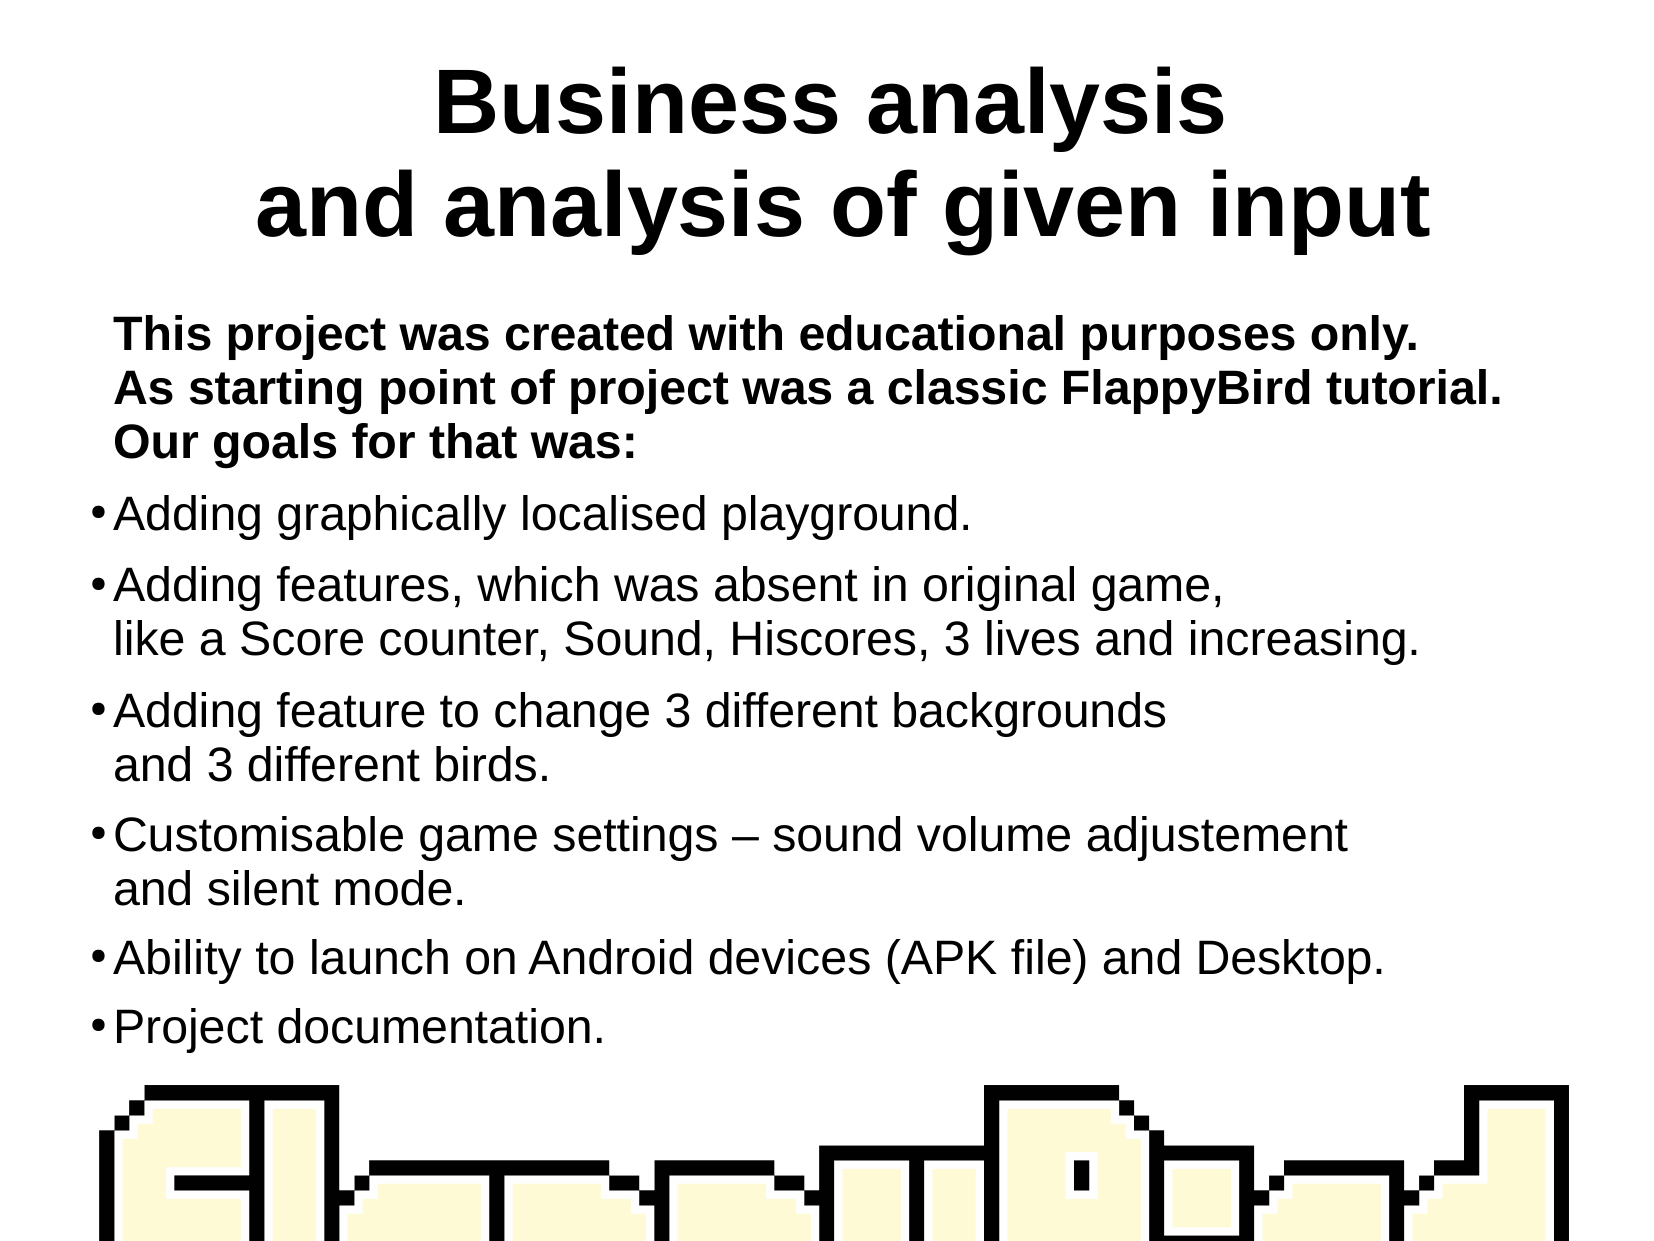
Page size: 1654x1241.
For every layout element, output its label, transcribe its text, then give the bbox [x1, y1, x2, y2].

picture [99, 1085, 1569, 1241]
list This project was created with educational purposes only. As starting point of project was a classic FlappyBird tutorial. Our goals for that was: Adding graphically localised playground. Adding features, which was absent in original game, like a Score counter, Sound, Hiscores, 3 lives and increasing. Adding feature to change 3 different backgrounds and 3 different birds. Customisable game settings – sound volume adjustement and silent mode. Ability to launch on Android devices (APK file) and Desktop. Project documentation. [82, 306, 1571, 1087]
title Business analysis and analysis of given input [82, 49, 1571, 257]
